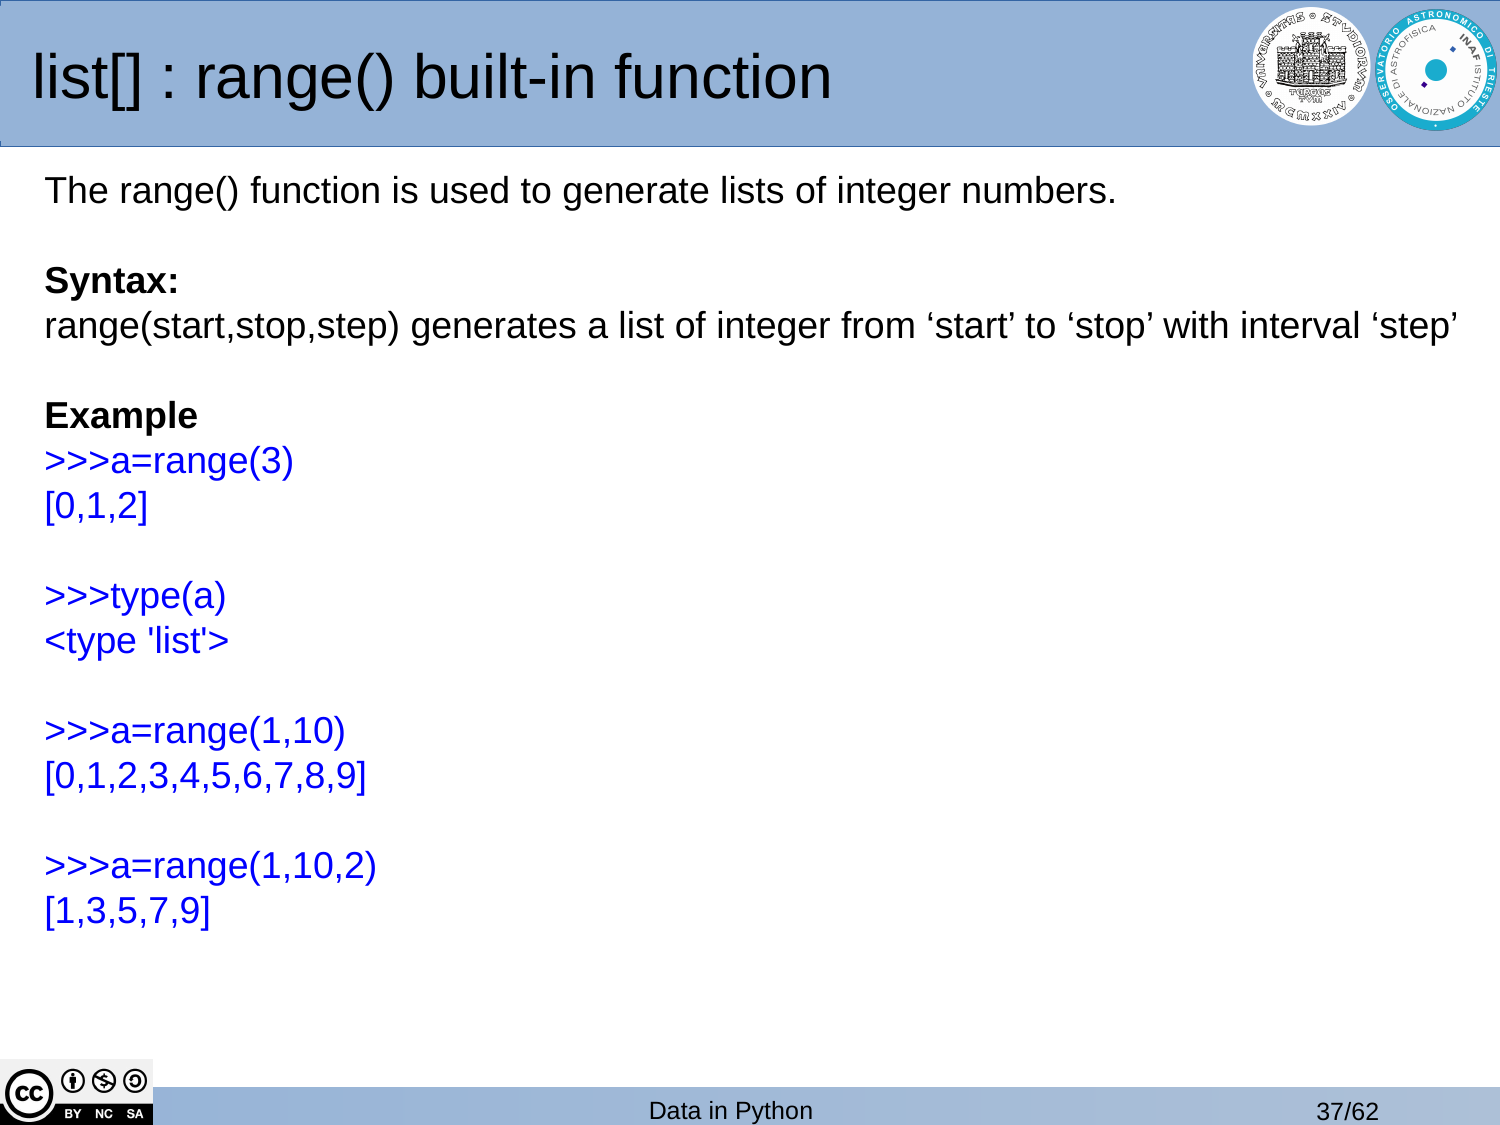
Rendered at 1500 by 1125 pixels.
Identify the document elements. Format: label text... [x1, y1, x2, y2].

list The range() function is used to generate lists of integer numbers. Syntax: range(start,stop,step) generates a list of integer from ‘start’ to ‘stop’ with interval ‘step’ Example >>>a=range(3) [0,1,2] >>>type(a) <type 'list'> >>>a=range(1,10) [0,1,2,3,4,5,6,7,8,9] >>>a=range(1,10,2) [1,3,5,7,9] [29, 158, 1500, 1071]
text_box list[] : range() built-in function [0, 5, 1253, 141]
picture [0, 1059, 153, 1125]
picture [1253, 0, 1500, 156]
